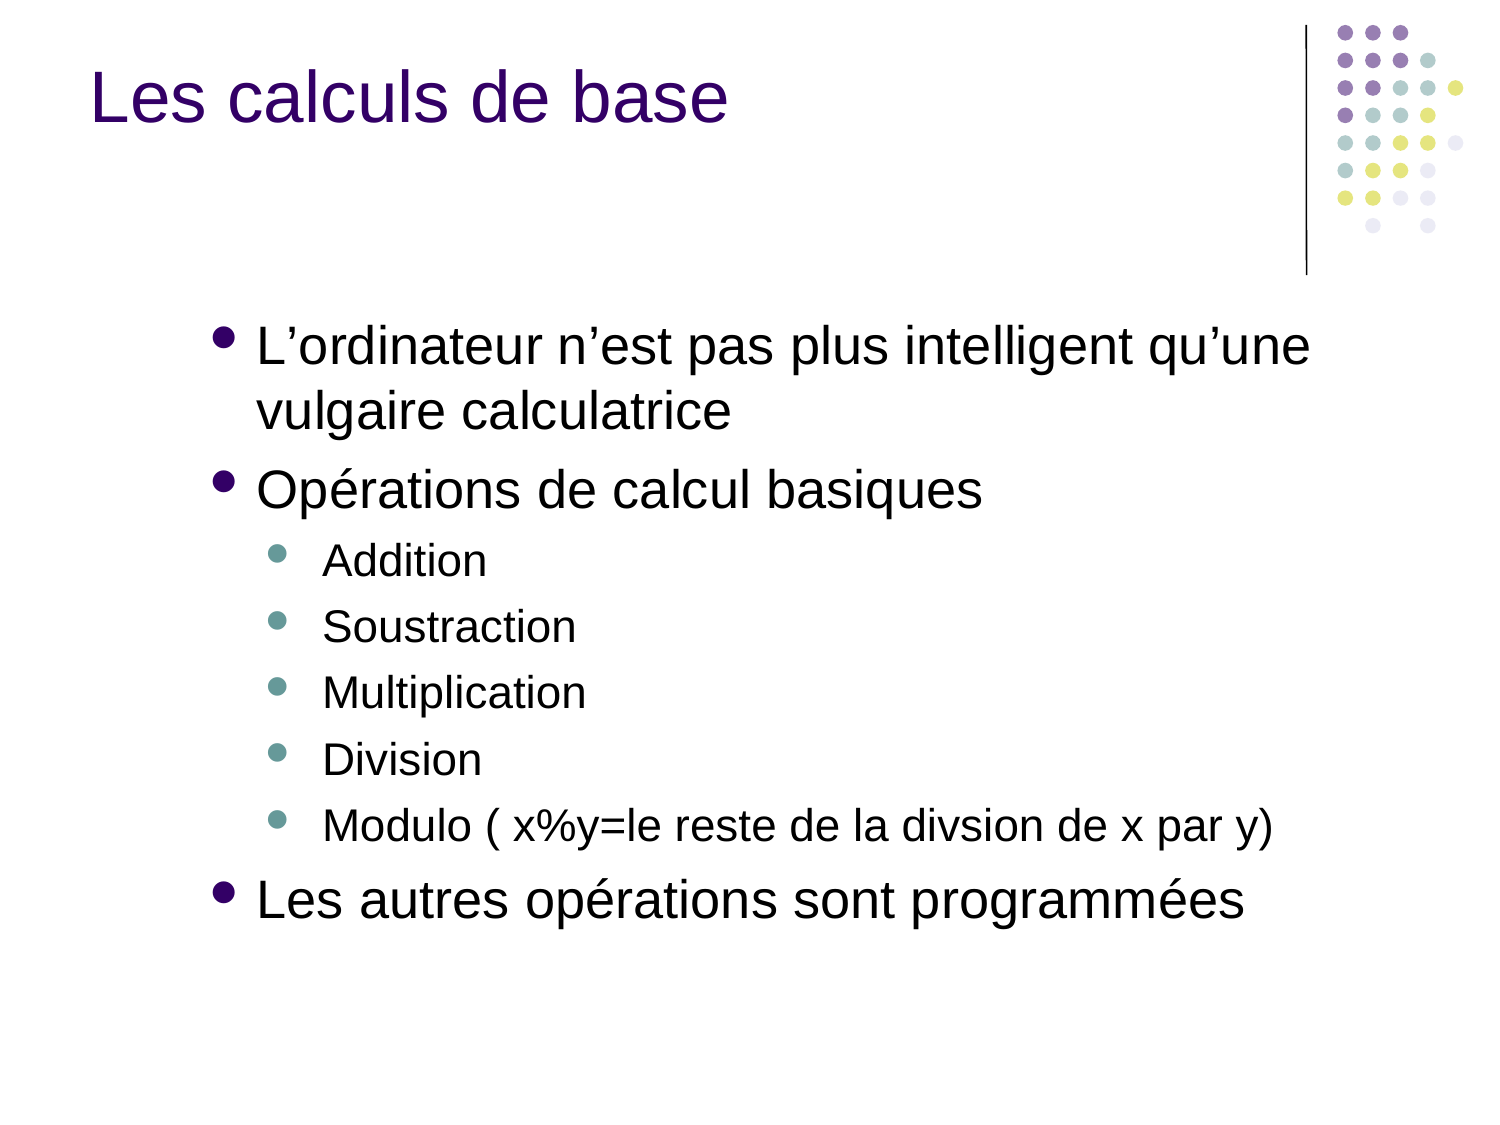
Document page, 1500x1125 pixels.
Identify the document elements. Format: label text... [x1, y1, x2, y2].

list L’ordinateur n’est pas plus intelligent qu’une vulgaire calculatrice Opérations de calcul basiques Addition Soustraction Multiplication Division Modulo ( x%y=le reste de la divsion de x par y) Les autres opérations sont programmées [194, 302, 1470, 1035]
title Les calculs de base [74, 37, 1313, 233]
